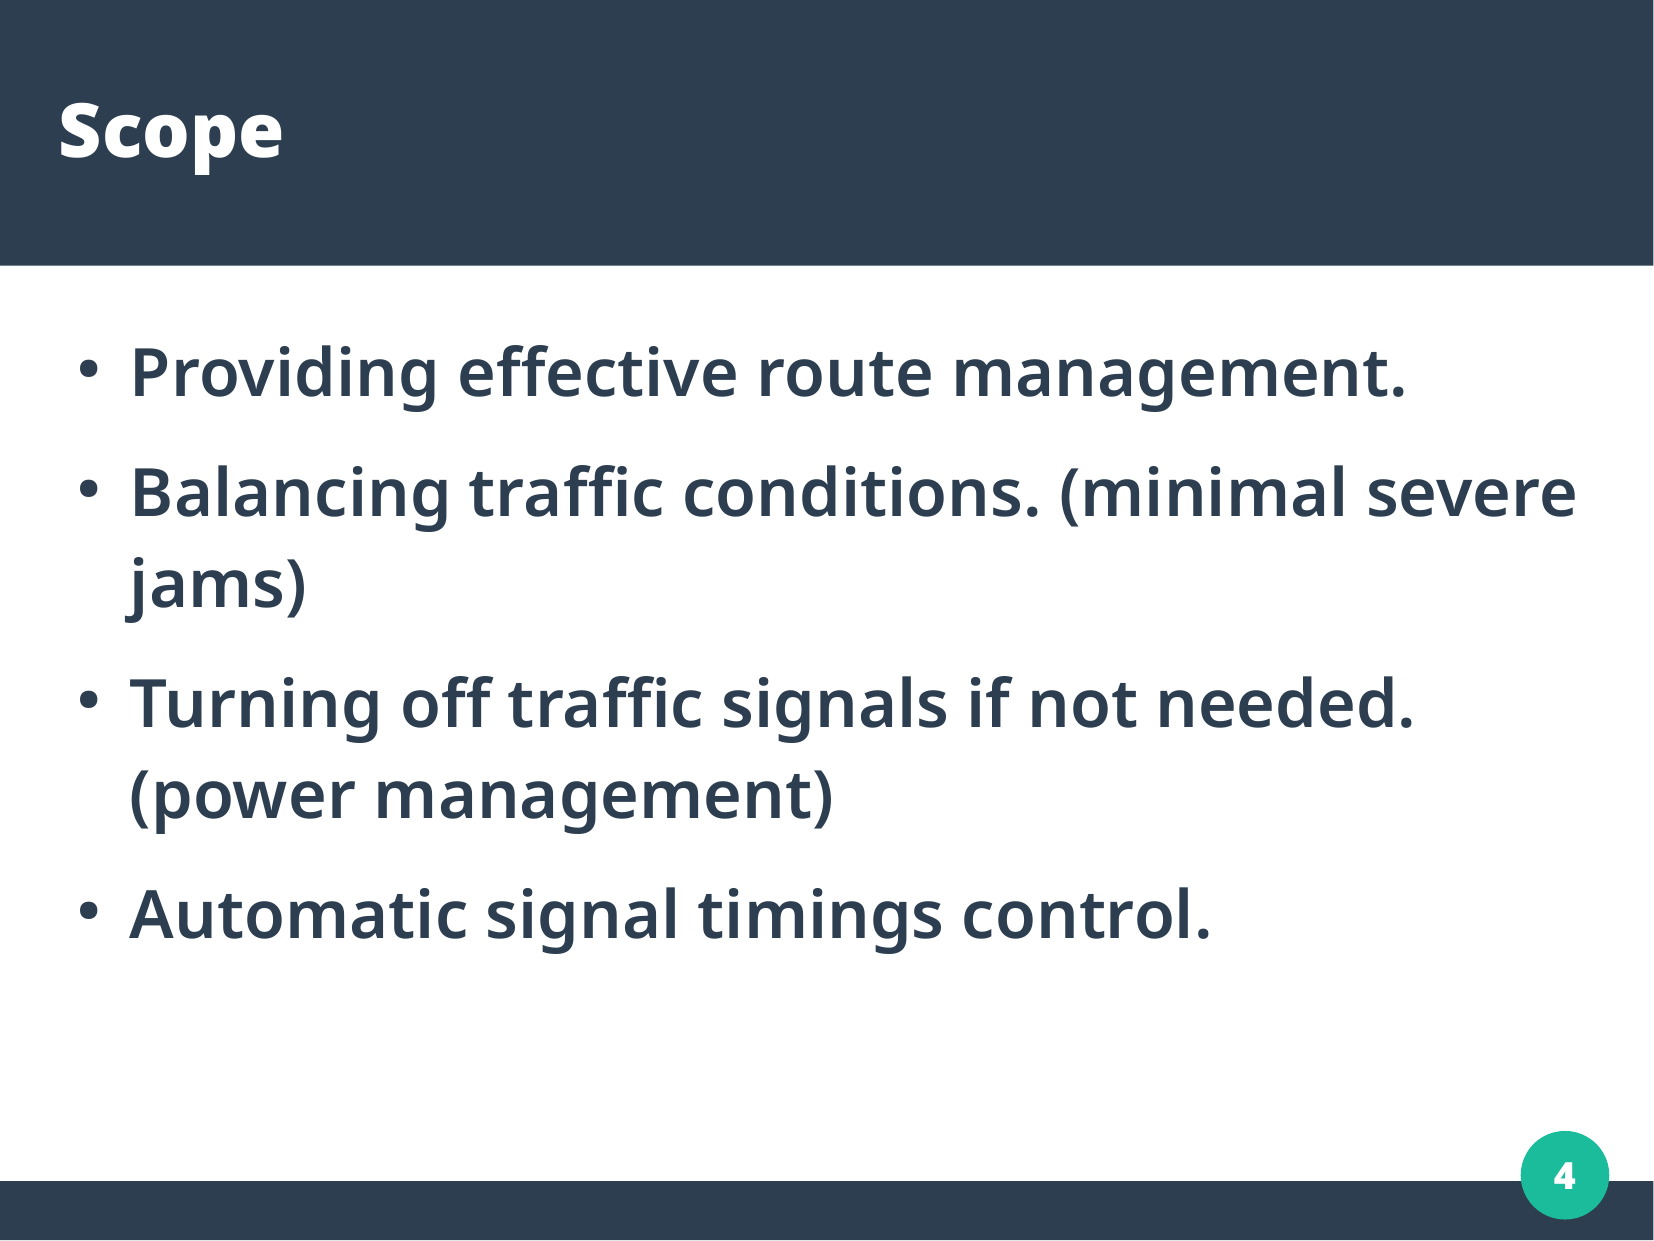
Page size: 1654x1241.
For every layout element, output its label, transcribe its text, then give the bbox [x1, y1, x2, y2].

list Providing effective route management. Balancing traffic conditions. (minimal severe jams) Turning off traffic signals if not needed. (power management) Automatic signal timings control. [59, 324, 1595, 1152]
title Scope [59, 49, 1595, 207]
